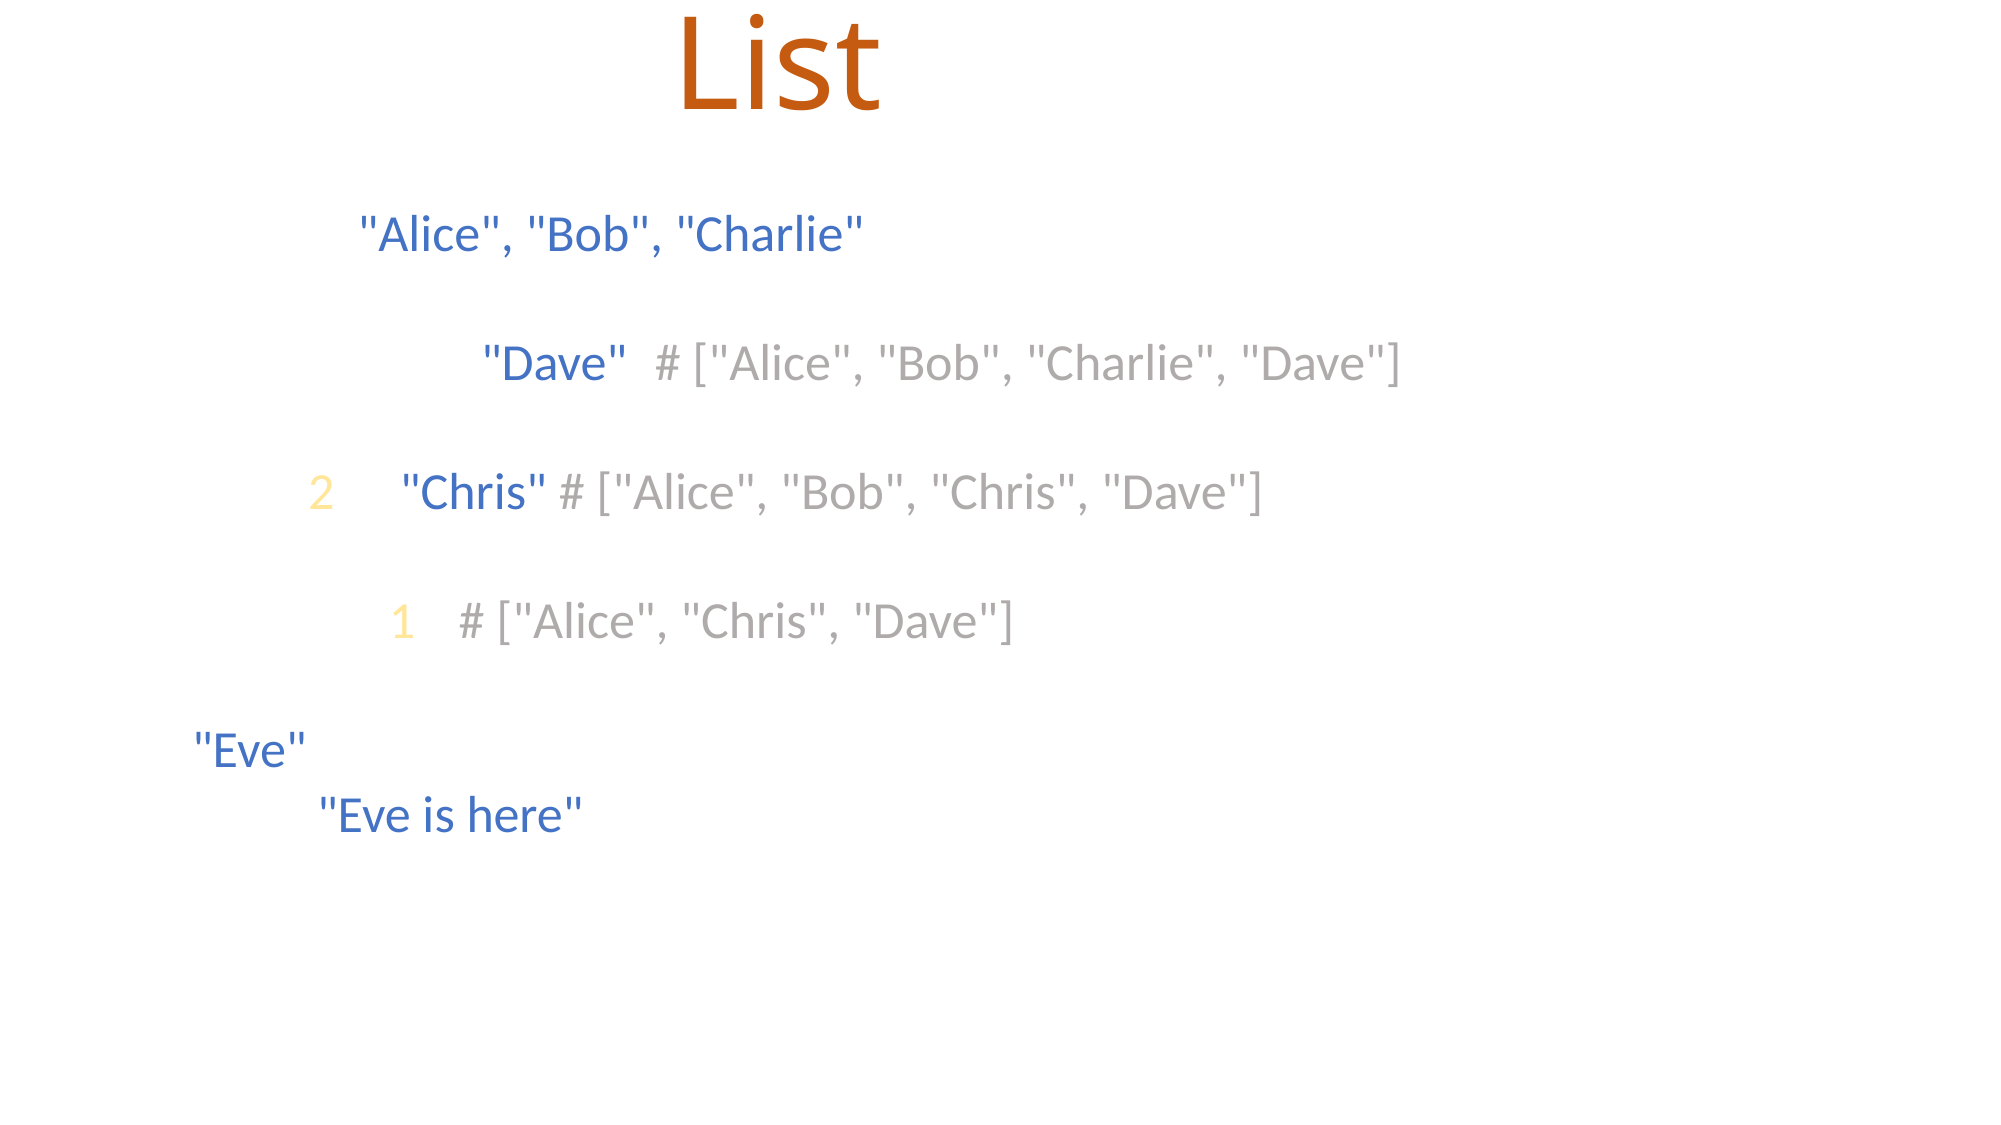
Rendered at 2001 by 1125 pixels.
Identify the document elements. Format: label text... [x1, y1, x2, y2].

list List names = ["Alice", "Bob", "Charlie"] names.append("Dave") # ["Alice", "Bob", "Charlie", "Dave"] names[2] = "Chris" # ["Alice", "Bob", "Chris", "Dave"] del(names[1]) # ["Alice", "Chris", "Dave"] if "Eve" in names: print("Eve is here") for name in names: print(name) [137, 15, 1863, 1095]
